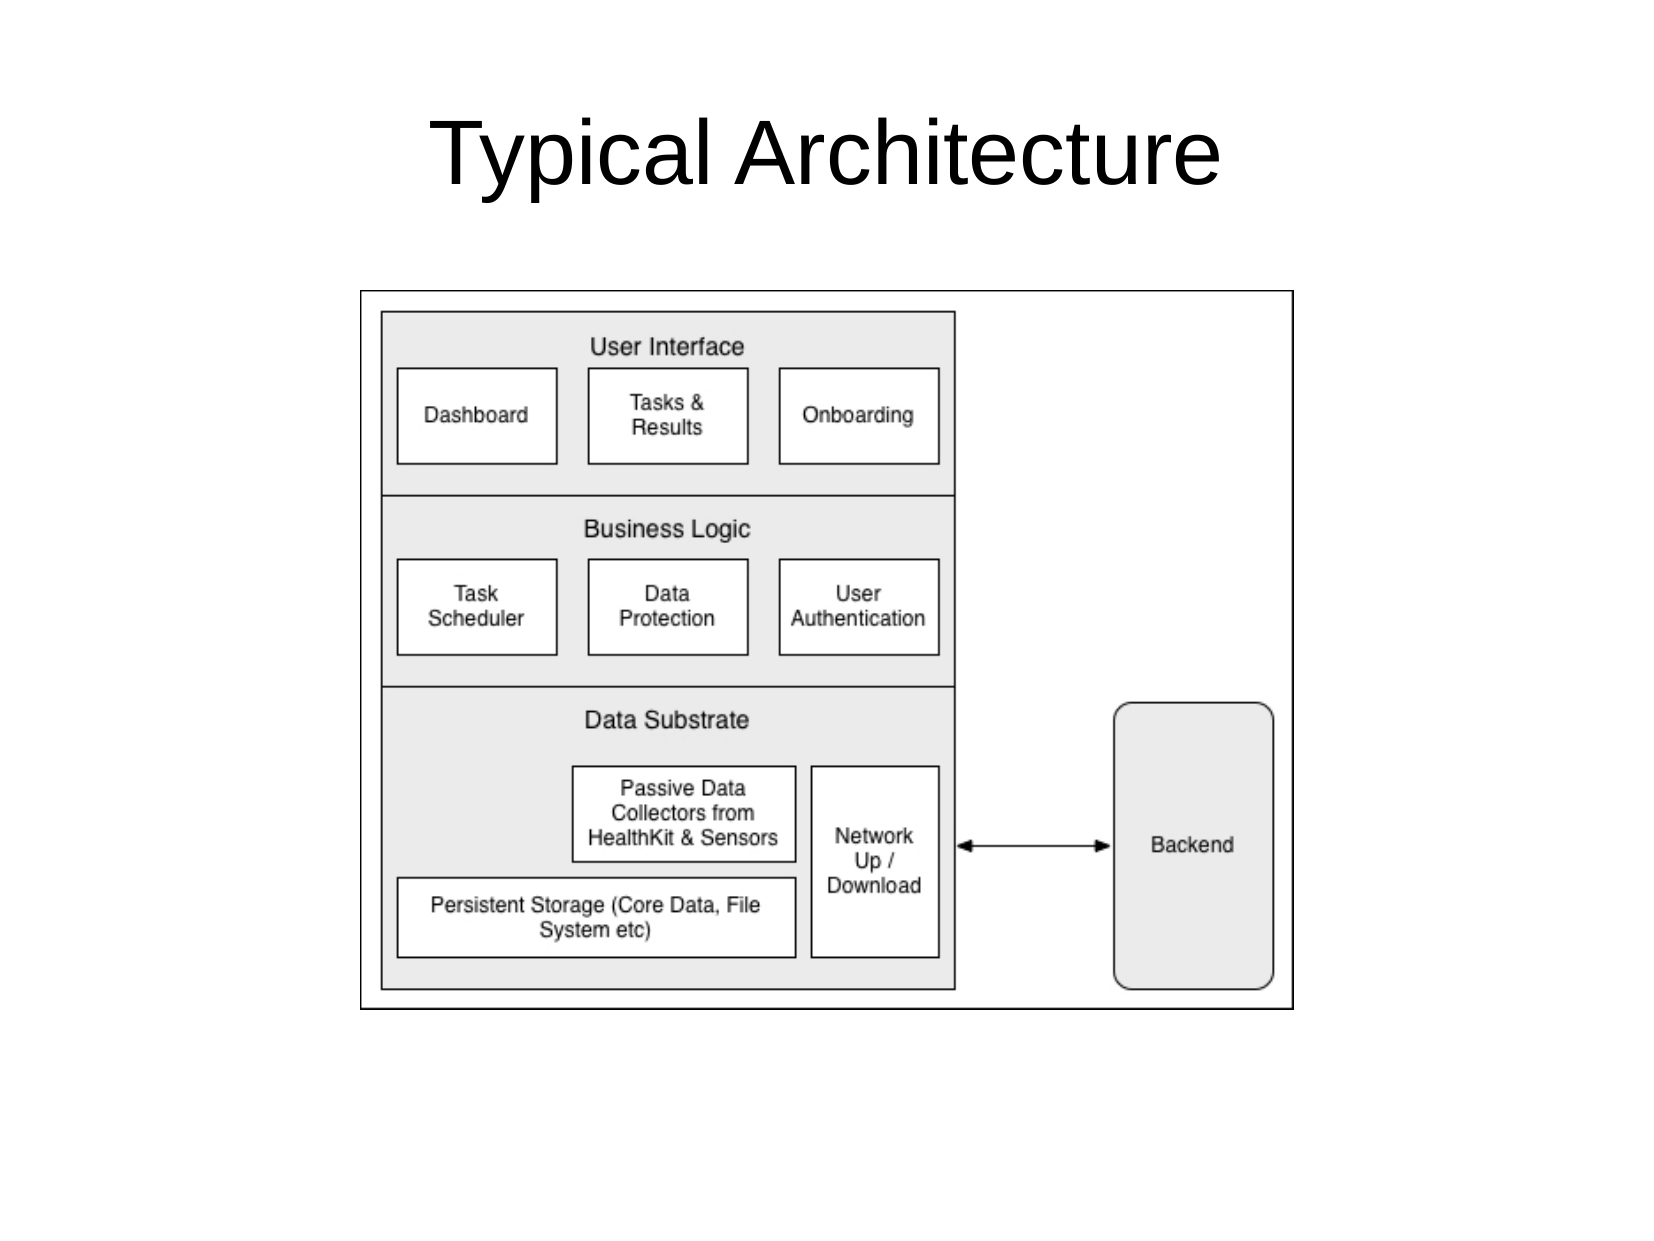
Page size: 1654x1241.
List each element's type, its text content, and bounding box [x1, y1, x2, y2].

title Typical Architecture [82, 49, 1571, 257]
picture [360, 290, 1294, 1010]
